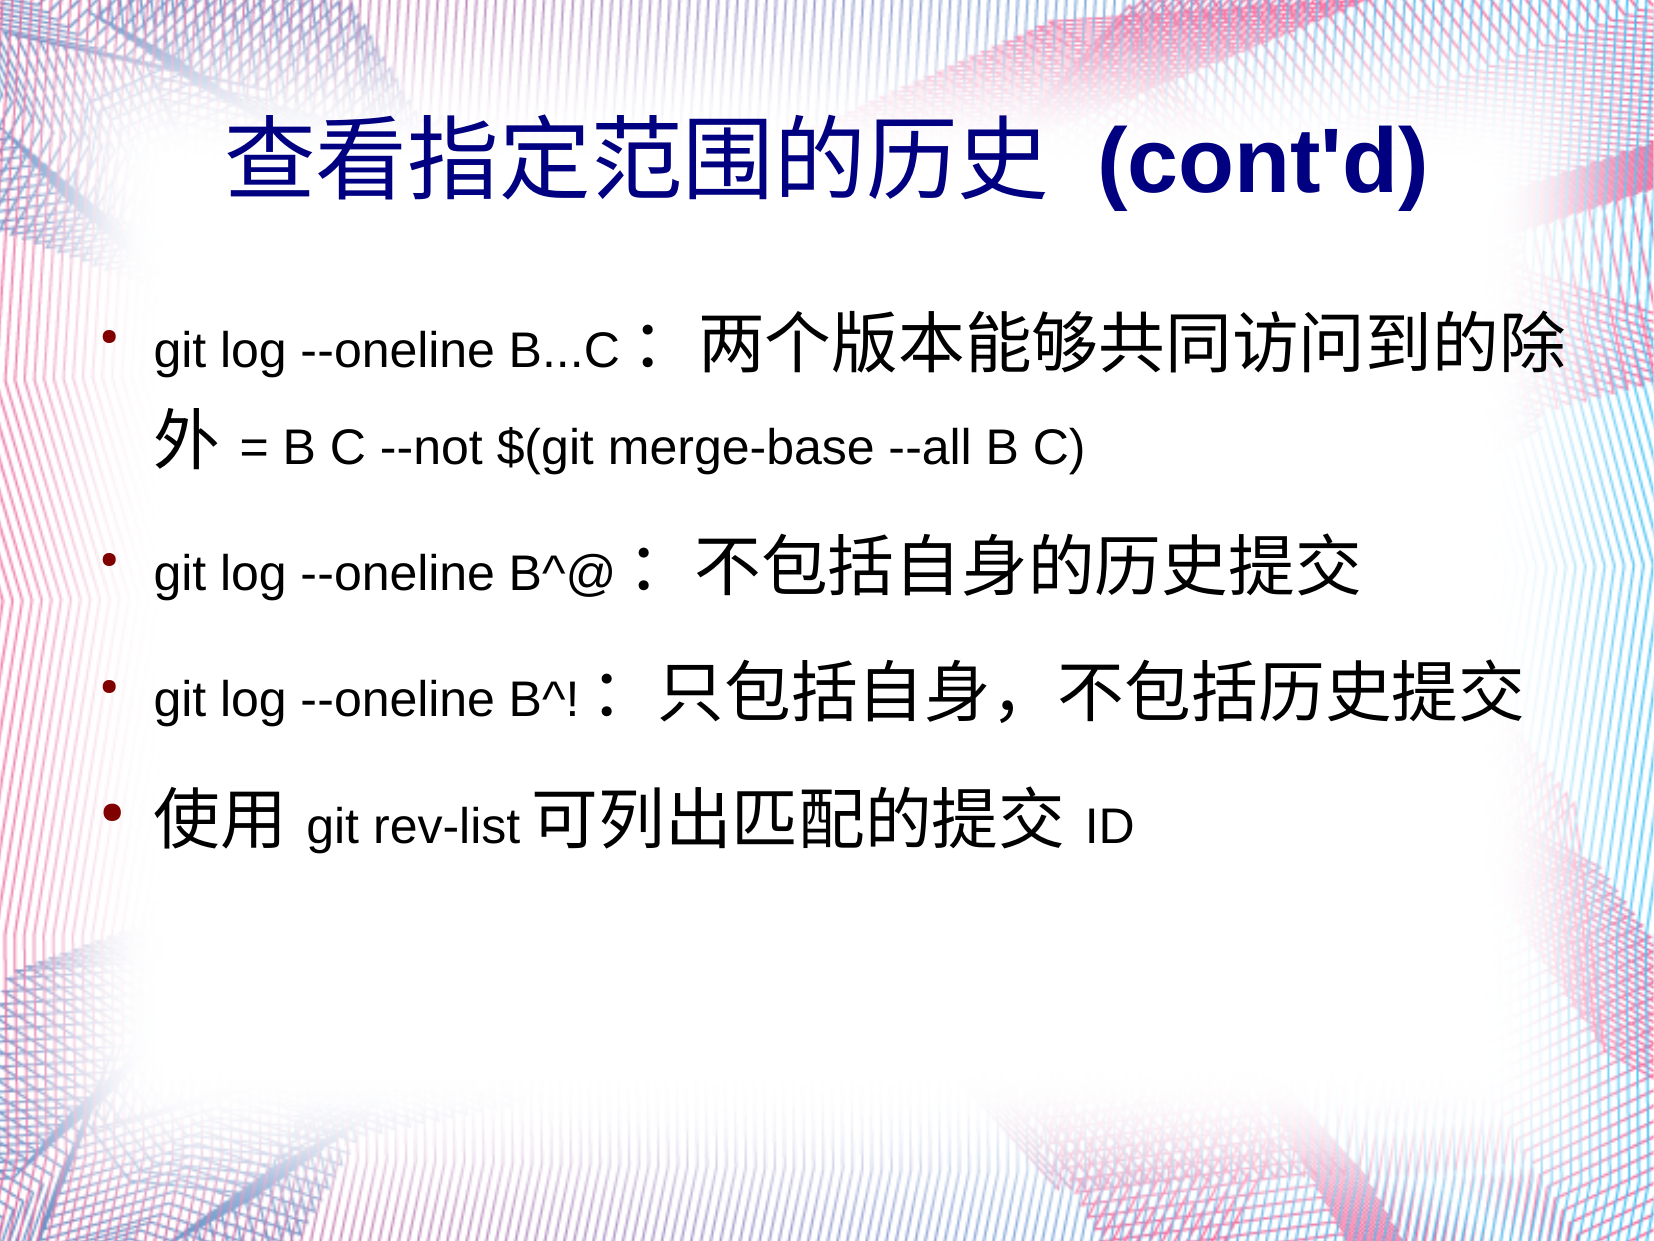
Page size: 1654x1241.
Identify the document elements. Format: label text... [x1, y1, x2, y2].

title 查看指定范围的历史 (cont'd) [82, 49, 1571, 257]
picture [0, 0, 1654, 1241]
list git log --oneline B...C：两个版本能够共同访问到的除外= B C --not $(git merge-base --all B C) git log --oneline B^@：不包括自身的历史提交 git log --oneline B^!：只包括自身，不包括历史提交 使用git rev-list可列出匹配的提交ID [82, 290, 1571, 1010]
